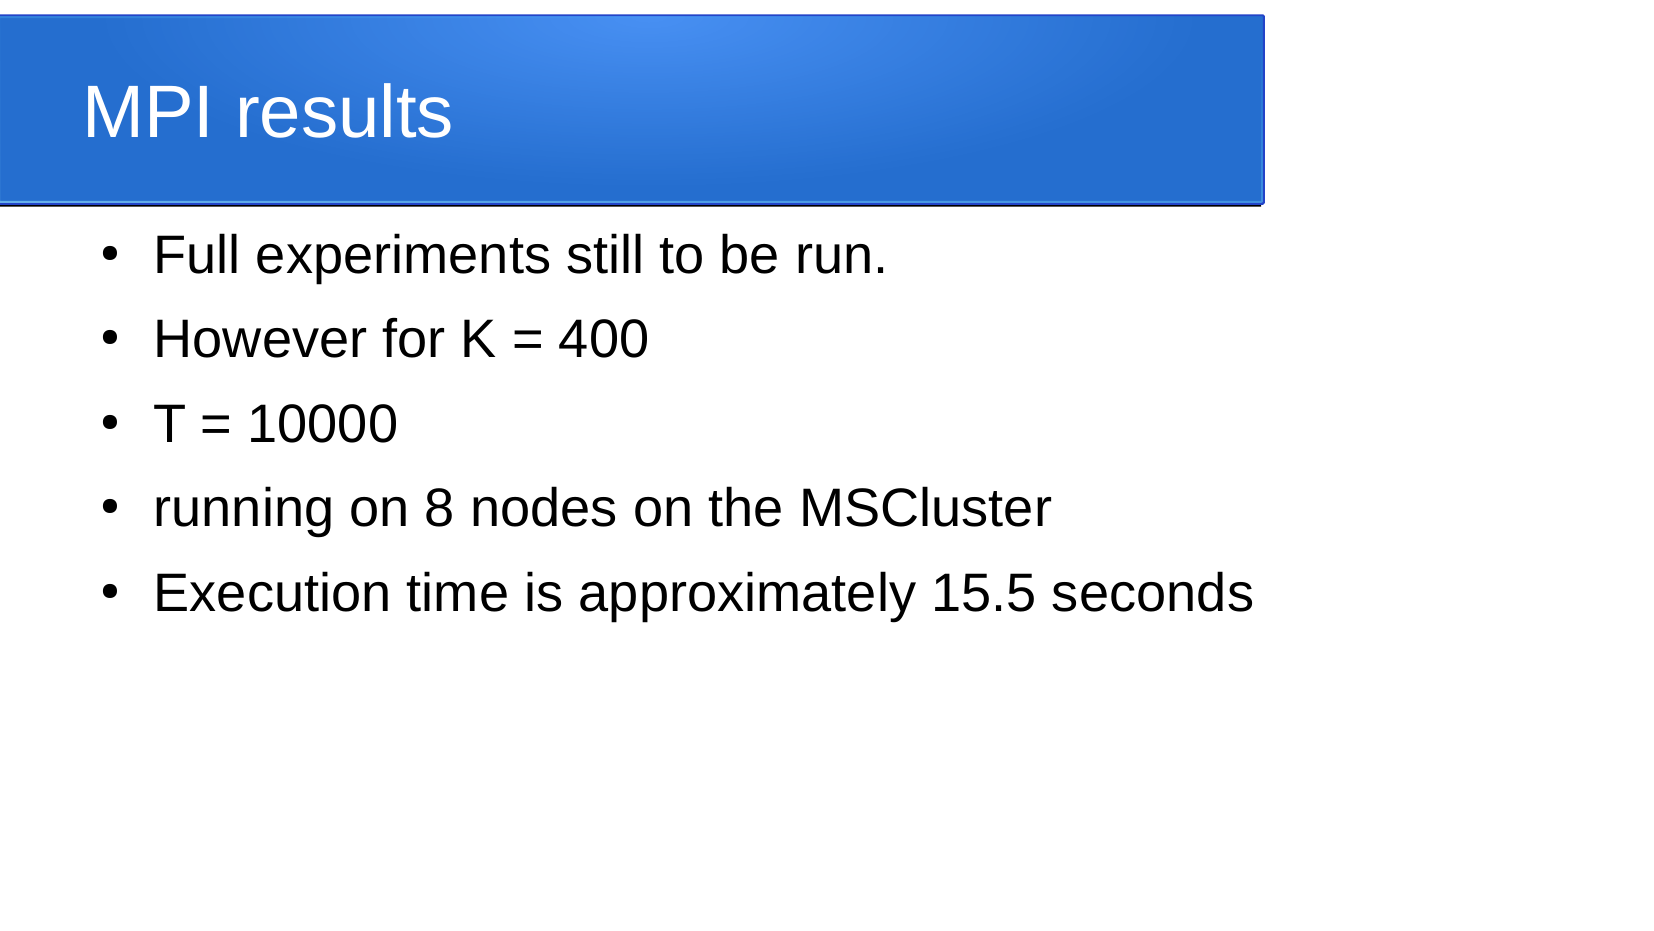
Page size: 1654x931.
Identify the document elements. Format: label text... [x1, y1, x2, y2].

list Full experiments still to be run. However for K = 400 T = 10000 running on 8 nodes on the MSCluster Execution time is approximately 15.5 seconds [82, 224, 1571, 764]
title MPI results [82, 35, 1235, 189]
